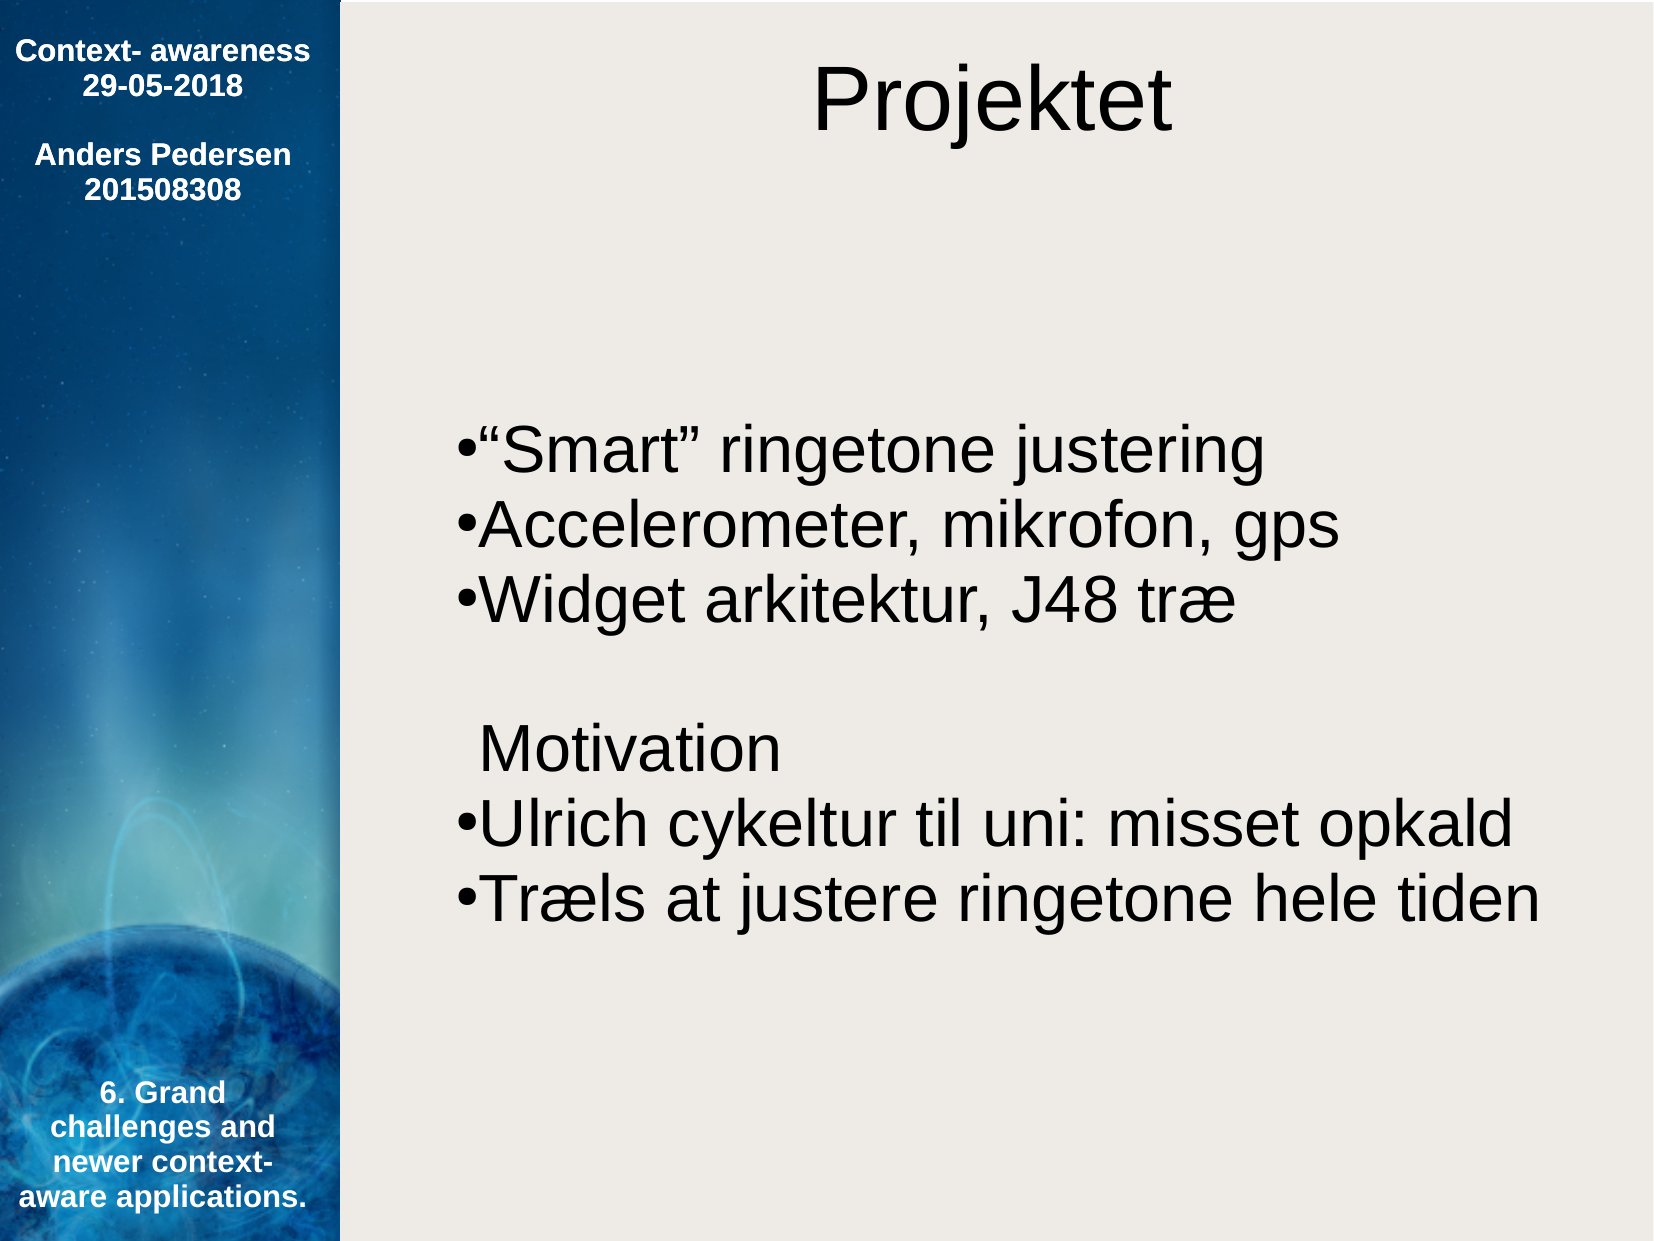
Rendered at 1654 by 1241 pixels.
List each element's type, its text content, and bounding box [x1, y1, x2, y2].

text_box [405, 894, 1622, 1135]
text_box Projektet [413, 40, 1571, 158]
picture [0, 0, 1654, 1241]
text_box Context- awareness 29-05-2018 Anders Pedersen 201508308 6. Grand challenges and newer context-aware applications. [0, 25, 327, 1241]
